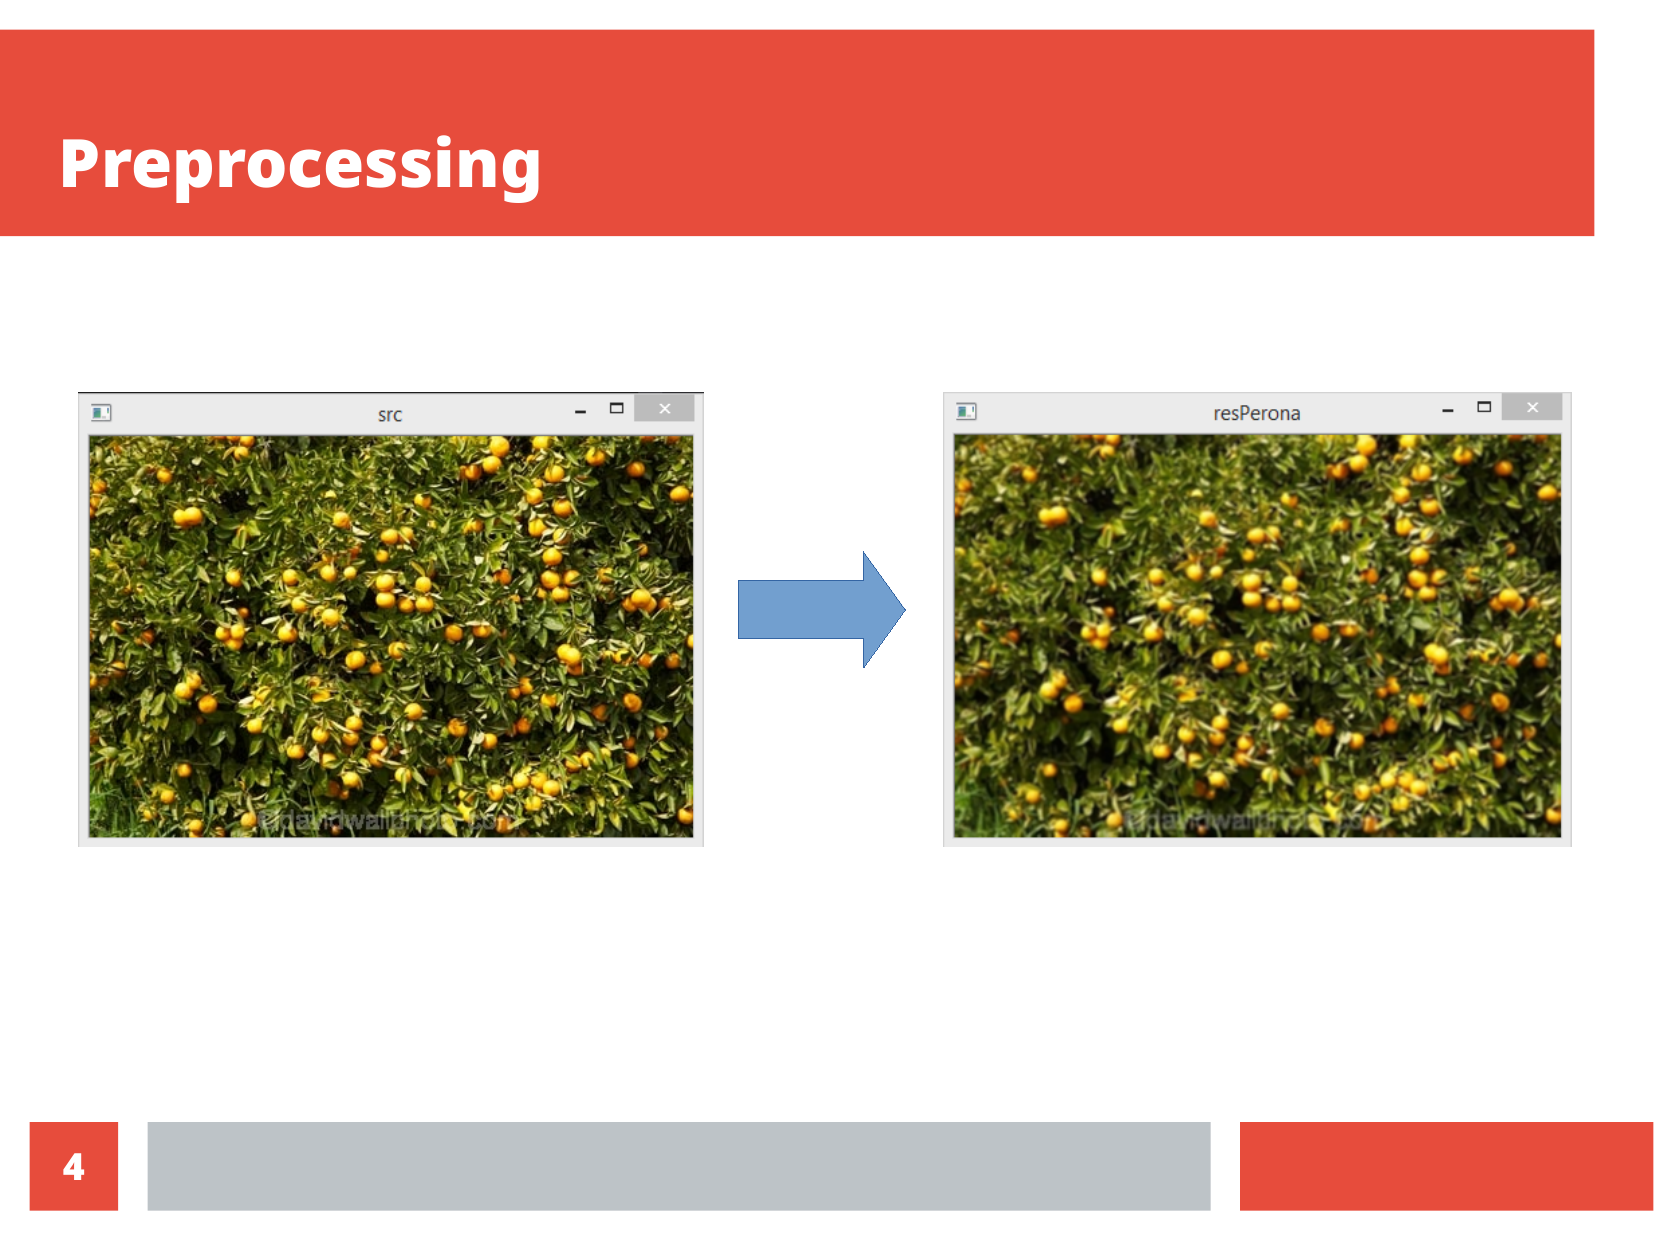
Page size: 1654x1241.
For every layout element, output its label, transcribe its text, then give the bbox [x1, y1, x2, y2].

title Preprocessing [59, 59, 1595, 207]
text_box [738, 551, 906, 668]
picture [943, 392, 1572, 847]
picture [78, 392, 704, 847]
